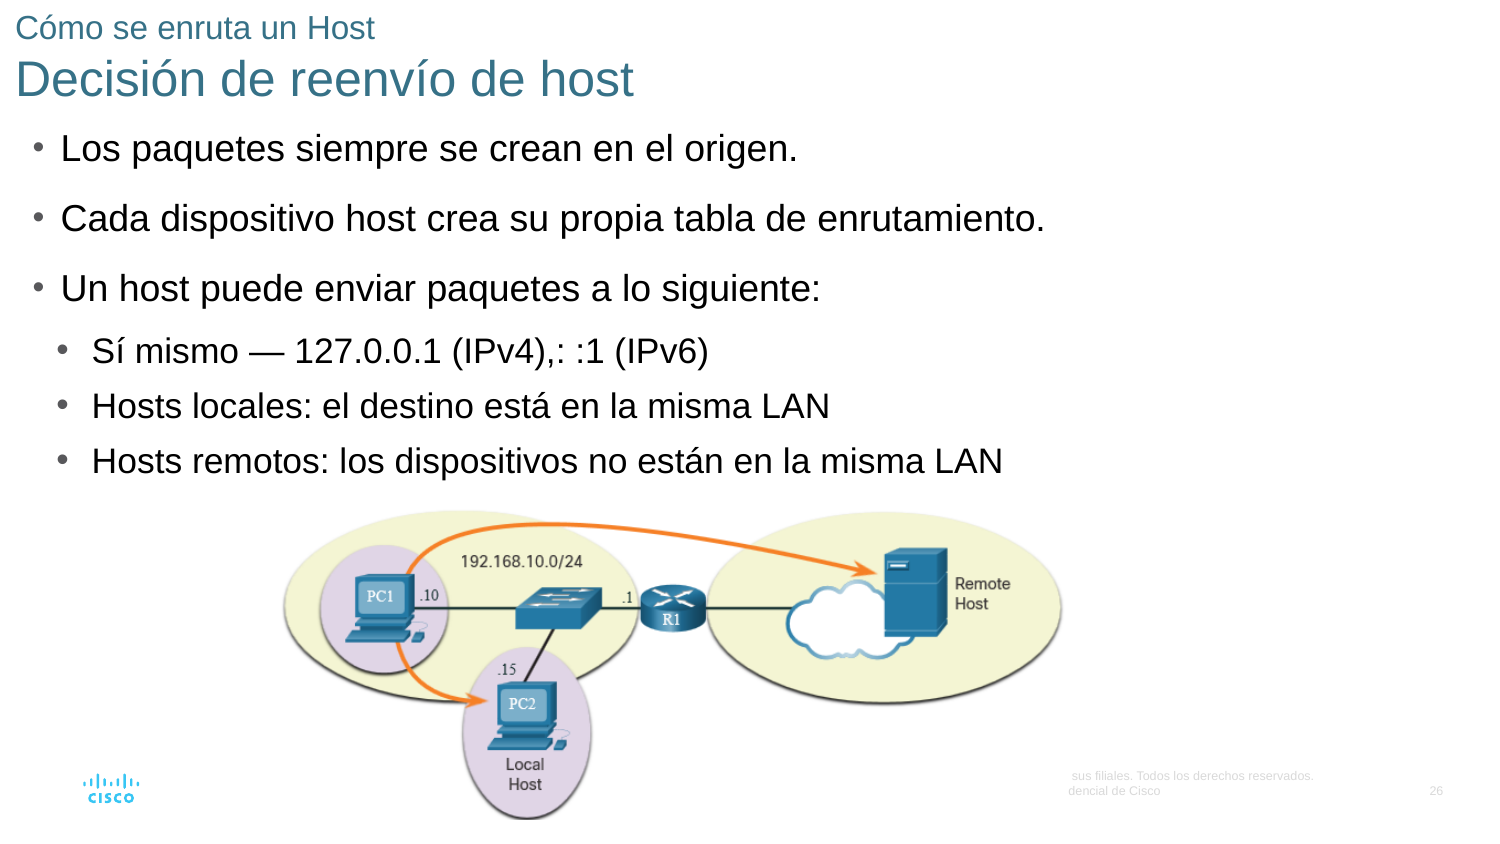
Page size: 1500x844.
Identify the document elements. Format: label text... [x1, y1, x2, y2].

title Cómo se enruta un Host Decisión de reenvío de host [0, 0, 1500, 113]
list Los paquetes siempre se crean en el origen. Cada dispositivo host crea su propia tabla de enrutamiento. Un host puede enviar paquetes a lo siguiente: Sí mismo — 127.0.0.1 (IPv4),: :1 (IPv6) Hosts locales: el destino está en la misma LAN Hosts remotos: los dispositivos no están en la misma LAN [18, 116, 1416, 486]
picture [280, 503, 1068, 820]
